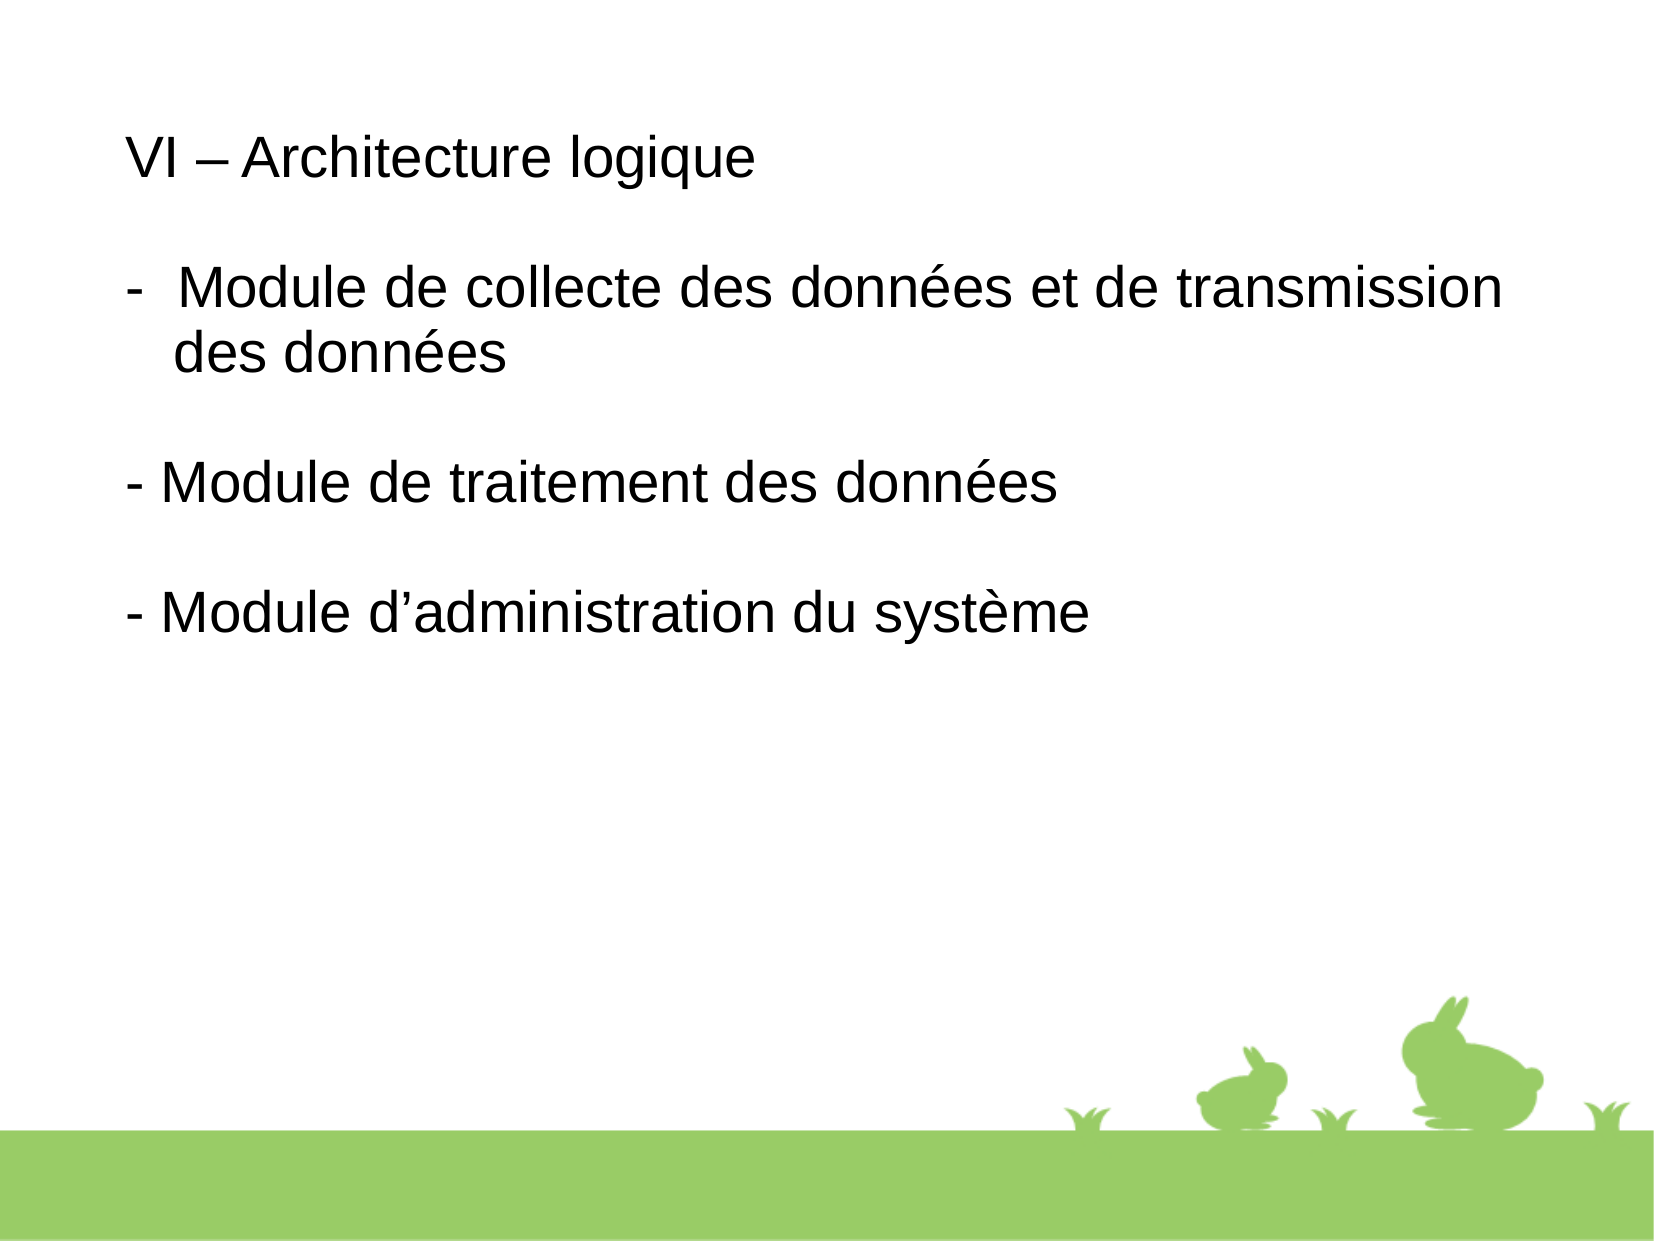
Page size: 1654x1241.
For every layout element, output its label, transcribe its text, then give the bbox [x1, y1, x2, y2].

picture [0, 0, 1654, 1241]
text_box VI – Architecture logique - Module de collecte des données et de transmission des données - Module de traitement des données - Module d’administration du système [110, 117, 1536, 653]
